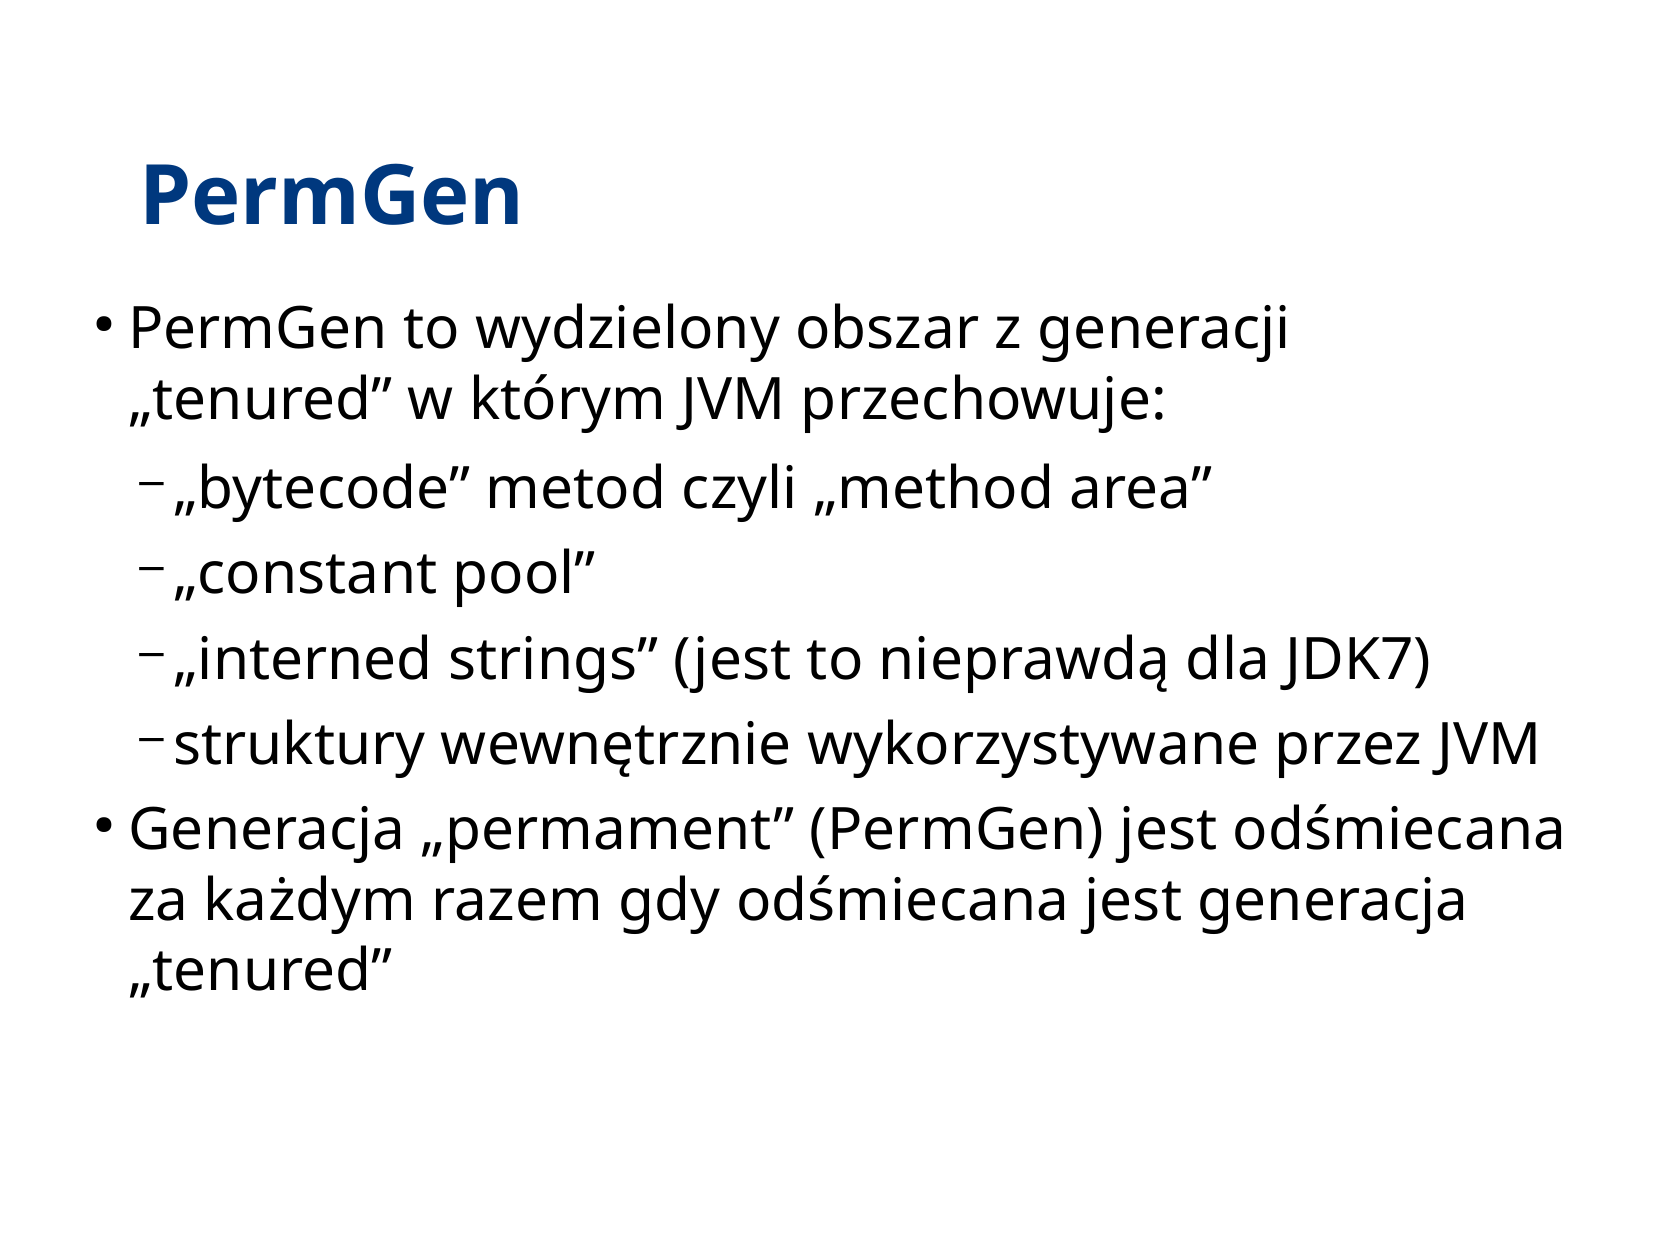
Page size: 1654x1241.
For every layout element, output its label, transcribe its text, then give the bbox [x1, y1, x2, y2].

list PermGen to wydzielony obszar z generacji „tenured” w którym JVM przechowuje: „bytecode” metod czyli „method area” „constant pool” „interned strings” (jest to nieprawdą dla JDK7) struktury wewnętrznie wykorzystywane przez JVM Generacja „permament” (PermGen) jest odśmiecana za każdym razem gdy odśmiecana jest generacja „tenured” [82, 290, 1571, 1010]
title PermGen [82, 49, 1571, 257]
